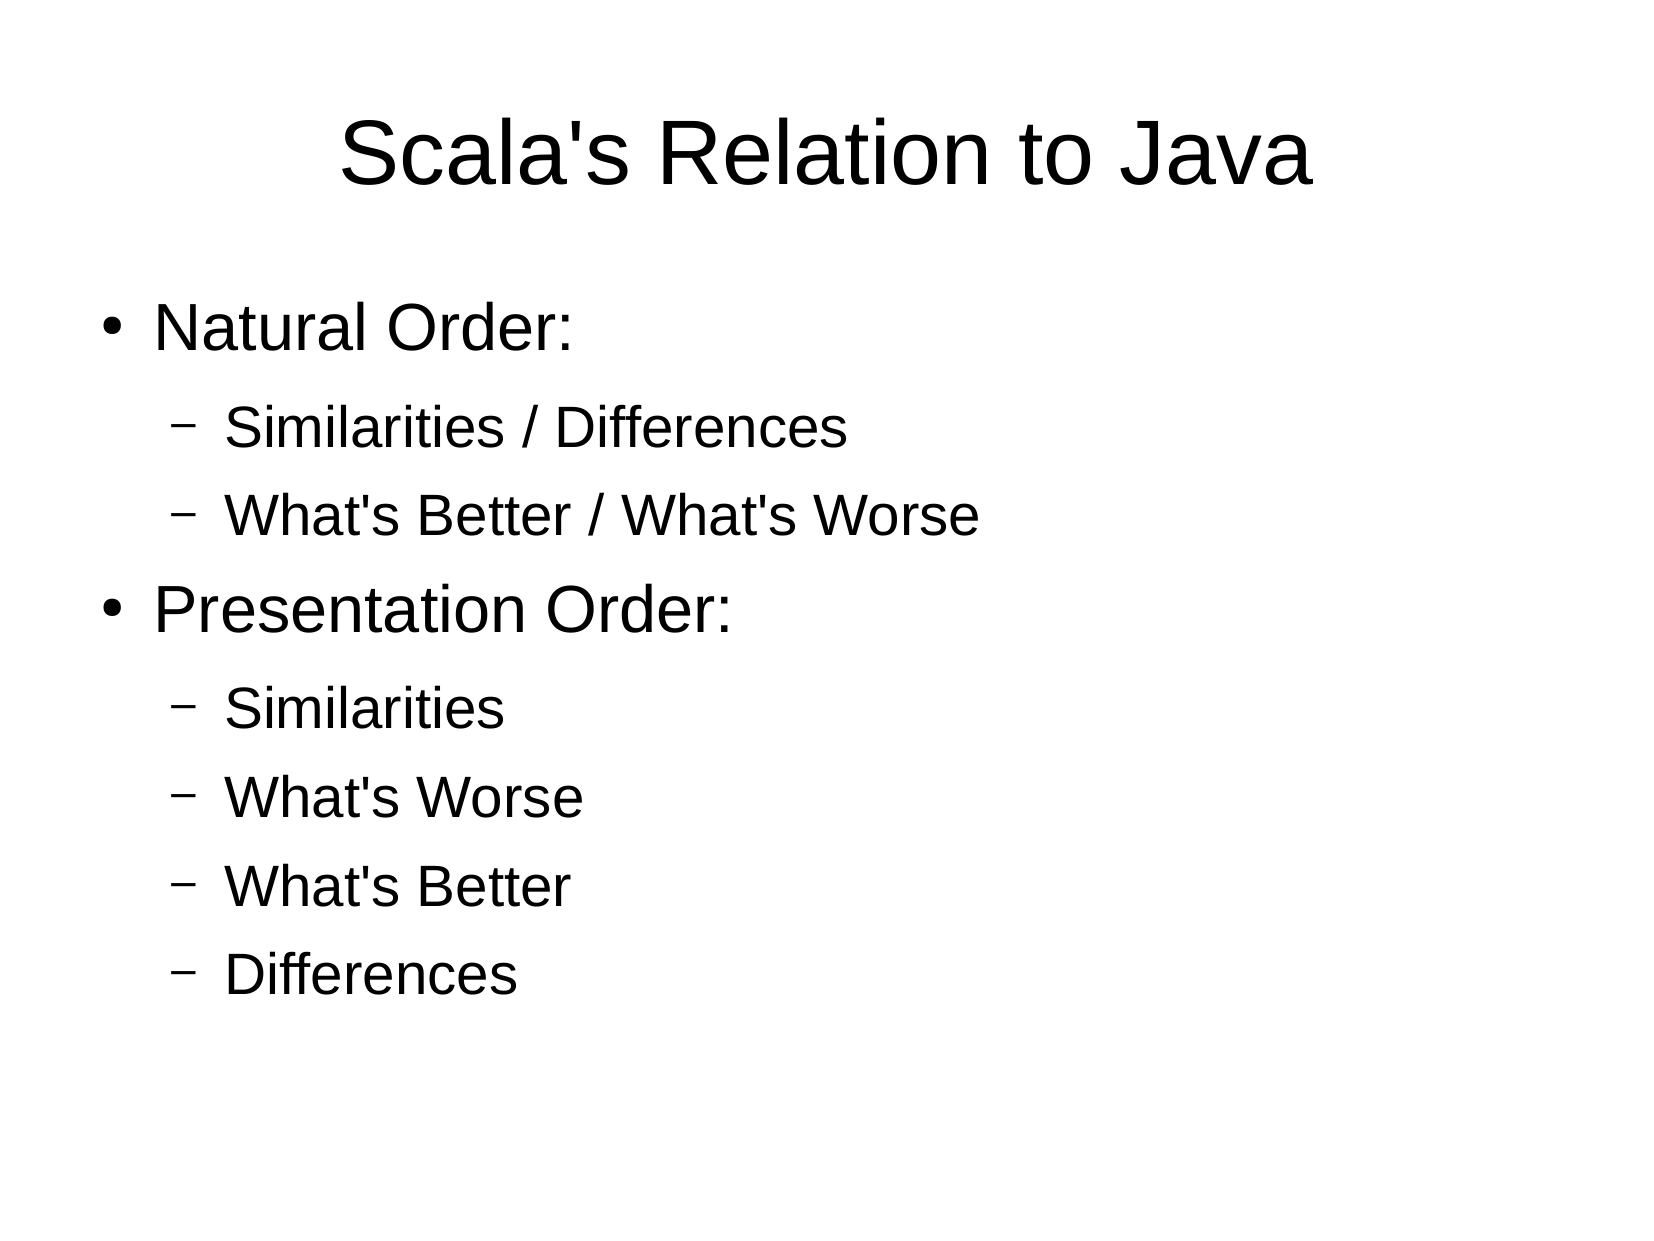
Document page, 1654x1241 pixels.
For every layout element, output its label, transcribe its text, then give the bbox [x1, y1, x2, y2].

title Scala's Relation to Java [82, 49, 1571, 257]
list Natural Order: Similarities / Differences What's Better / What's Worse Presentation Order: Similarities What's Worse What's Better Differences [82, 290, 1571, 1010]
